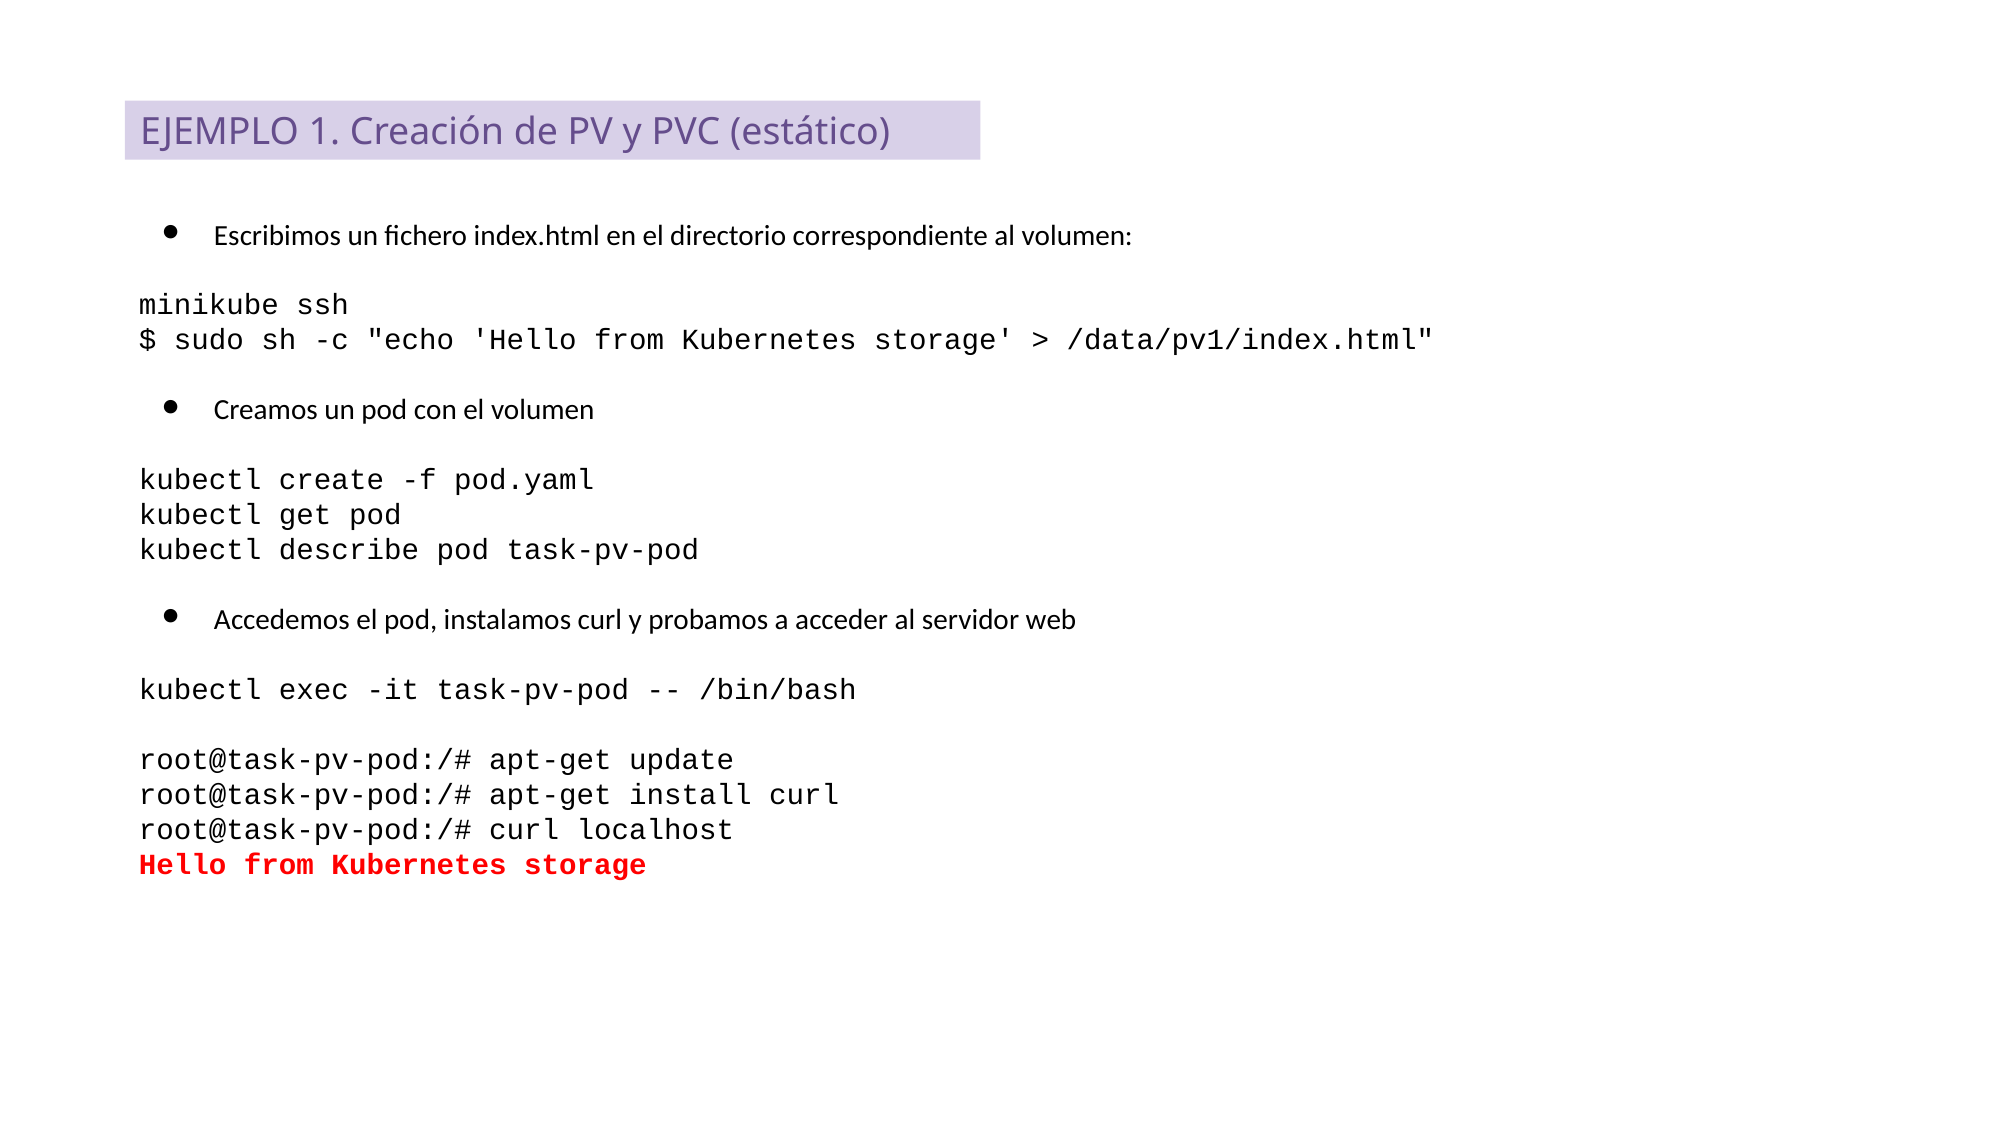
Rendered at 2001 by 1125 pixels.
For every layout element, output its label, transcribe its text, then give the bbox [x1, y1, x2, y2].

text_box EJEMPLO 1. Creación de PV y PVC (estático) [124, 100, 981, 160]
text_box Escribimos un fichero index.html en el directorio correspondiente al volumen: minikube ssh $ sudo sh -c "echo 'Hello from Kubernetes storage' > /data/pv1/index.html" Creamos un pod con el volumen kubectl create -f pod.yaml kubectl get pod kubectl describe pod task-pv-pod Accedemos el pod, instalamos curl y probamos a acceder al servidor web kubectl exec -it task-pv-pod -- /bin/bash root@task-pv-pod:/# apt-get update root@task-pv-pod:/# apt-get install curl root@task-pv-pod:/# curl localhost Hello from Kubernetes storage [123, 200, 1905, 675]
